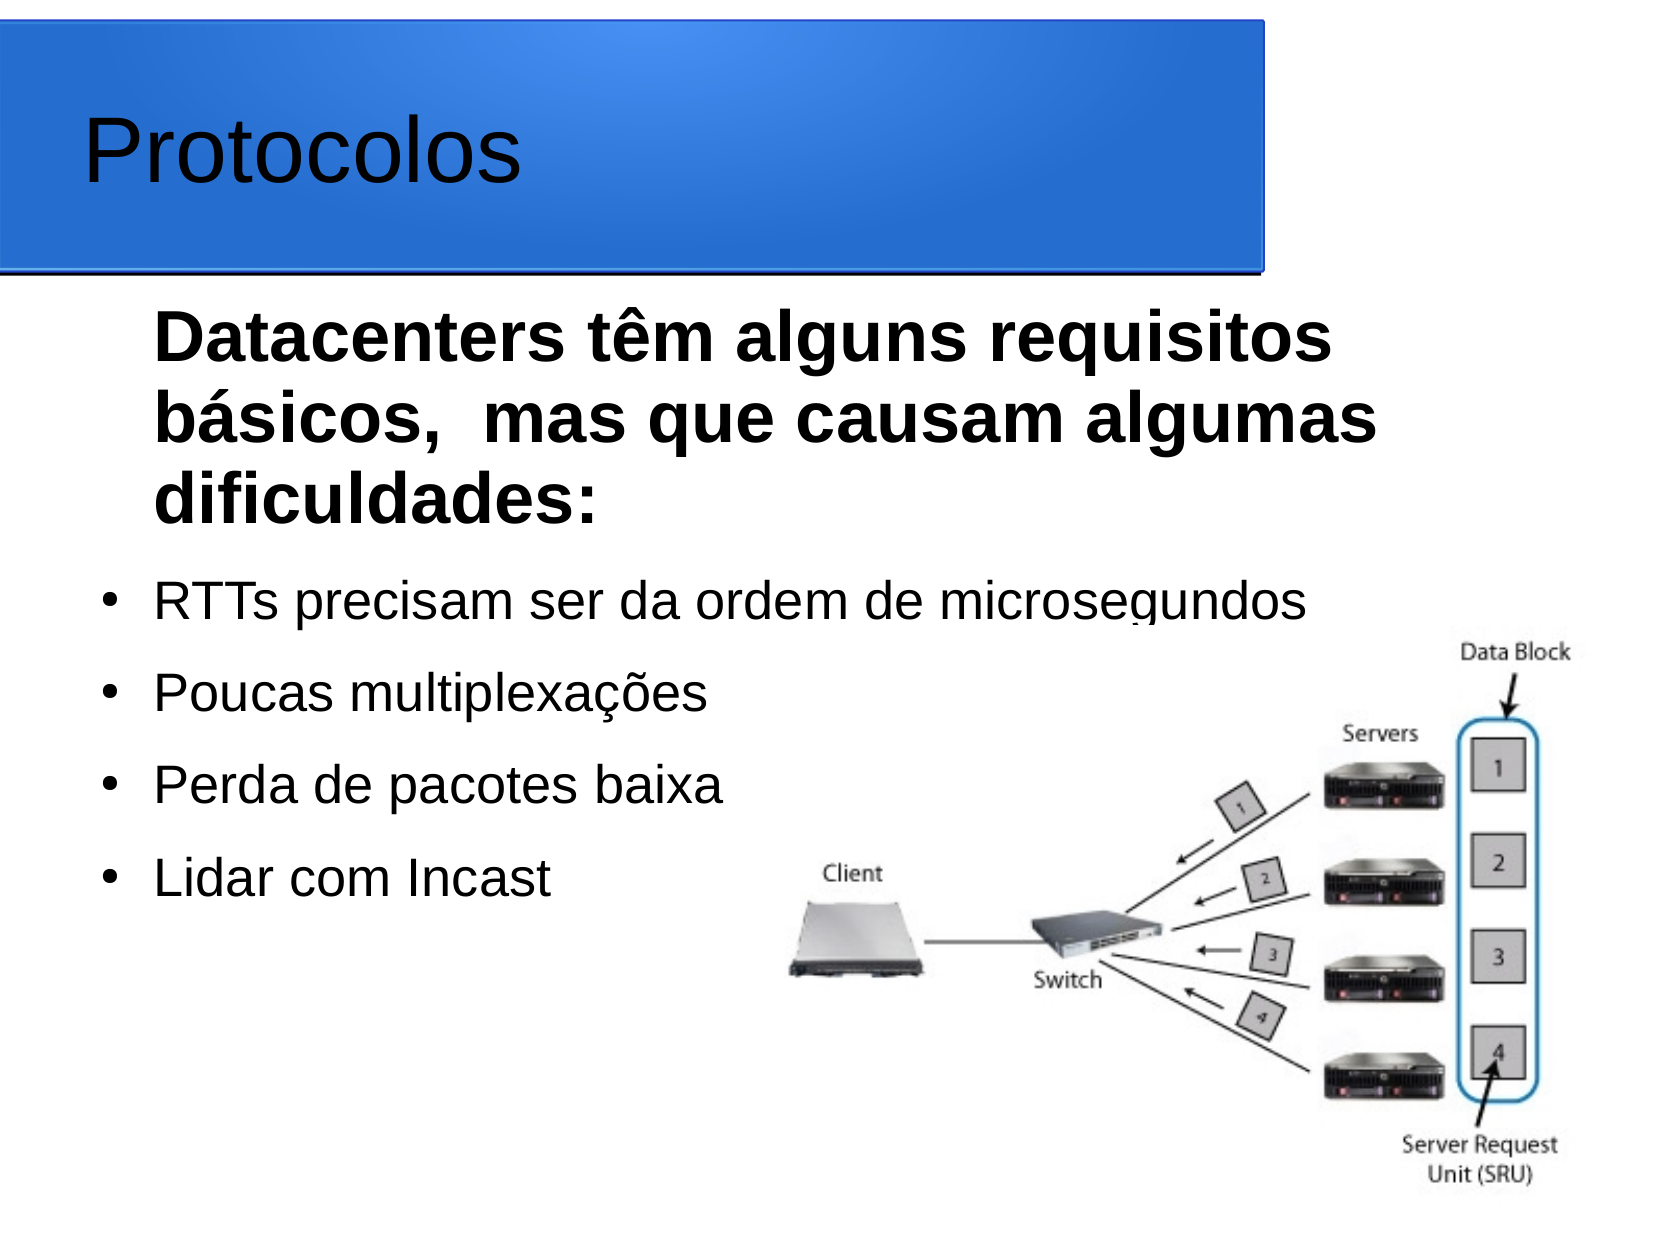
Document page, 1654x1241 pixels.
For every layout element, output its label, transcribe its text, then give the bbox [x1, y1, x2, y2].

list Datacenters têm alguns requisitos básicos, mas que causam algumas dificuldades: RTTs precisam ser da ordem de microsegundos Poucas multiplexações Perda de pacotes baixa Lidar com Incast [82, 296, 1571, 1016]
picture [783, 625, 1604, 1210]
title Protocolos [82, 47, 1235, 252]
